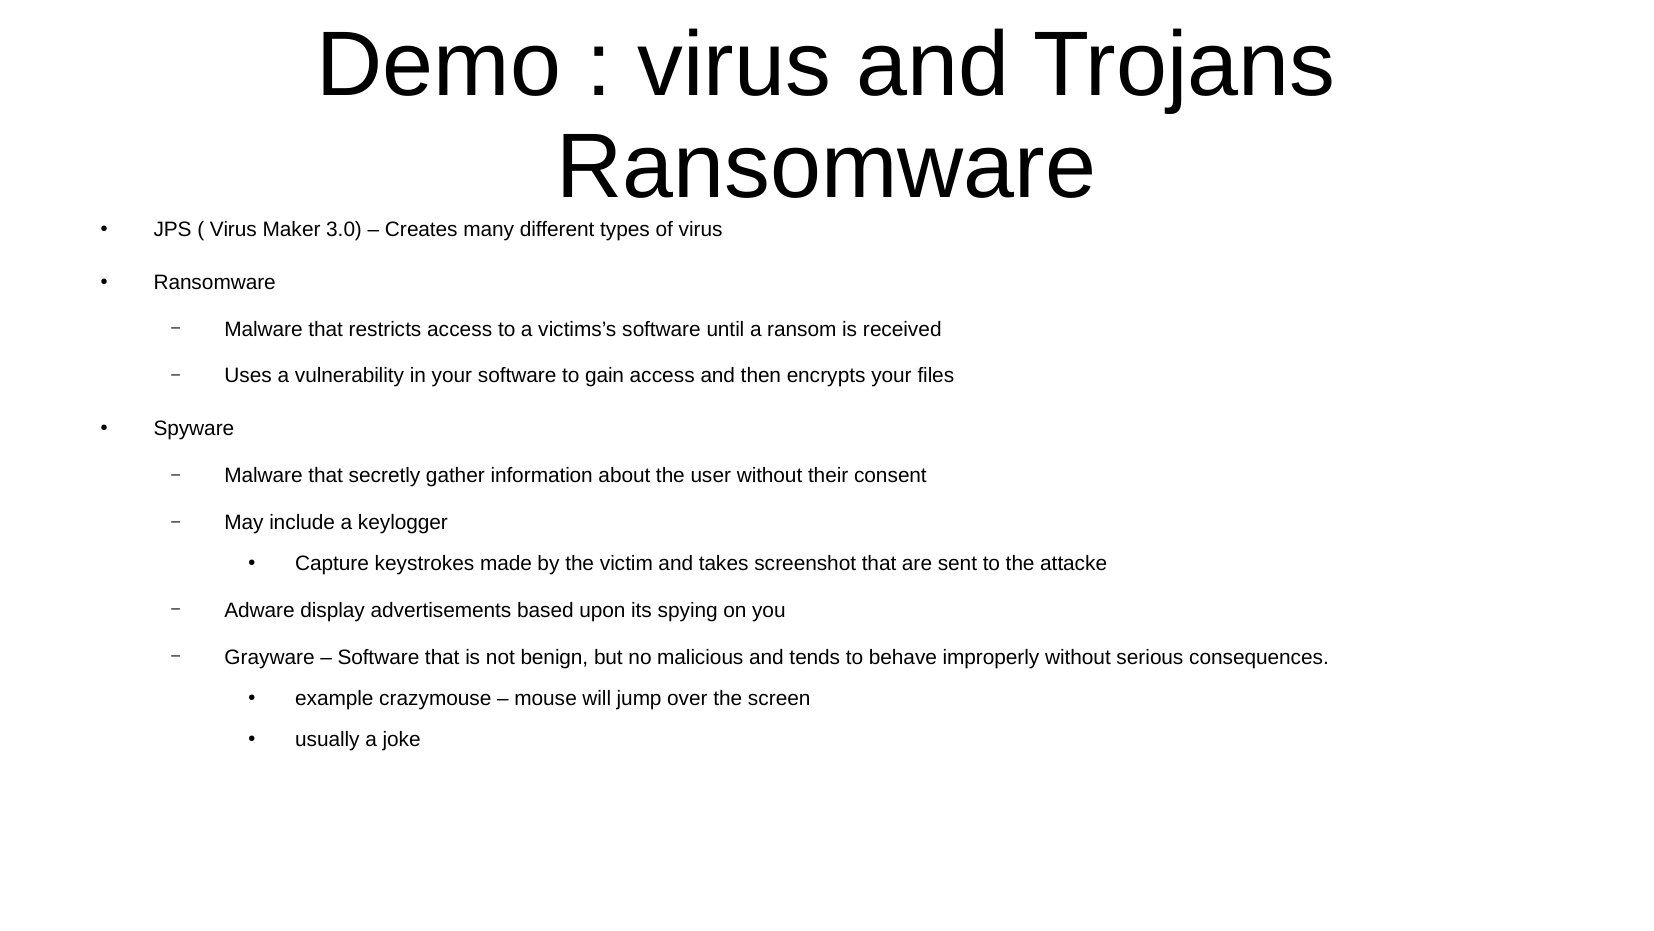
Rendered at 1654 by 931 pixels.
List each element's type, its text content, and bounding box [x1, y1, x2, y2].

list JPS ( Virus Maker 3.0) – Creates many different types of virus Ransomware Malware that restricts access to a victims’s software until a ransom is received Uses a vulnerability in your software to gain access and then encrypts your files Spyware Malware that secretly gather information about the user without their consent May include a keylogger Capture keystrokes made by the victim and takes screenshot that are sent to the attacke Adware display advertisements based upon its spying on you Grayware – Software that is not benign, but no malicious and tends to behave improperly without serious consequences. example crazymouse – mouse will jump over the screen usually a joke [82, 217, 1636, 901]
title Demo : virus and Trojans Ransomware [82, 12, 1571, 217]
